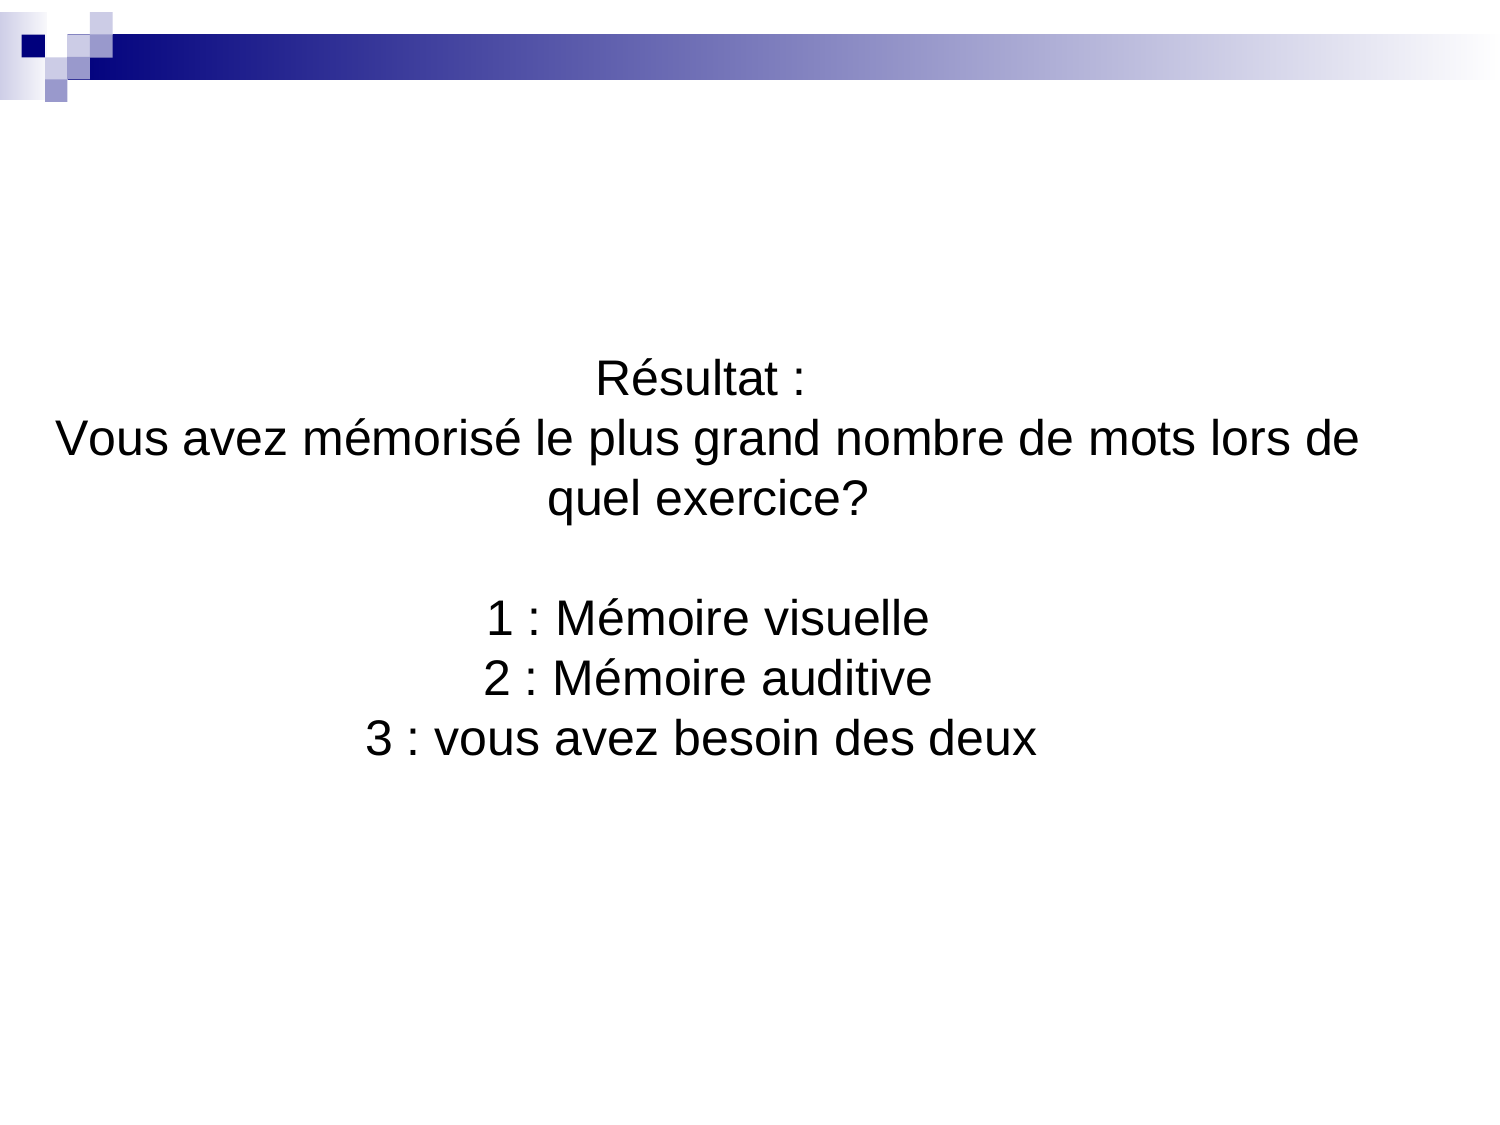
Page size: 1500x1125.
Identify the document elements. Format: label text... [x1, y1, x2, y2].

text_box Résultat : Vous avez mémorisé le plus grand nombre de mots lors de quel exercice? 1 : Mémoire visuelle 2 : Mémoire auditive 3 : vous avez besoin des deux [29, 337, 1388, 774]
